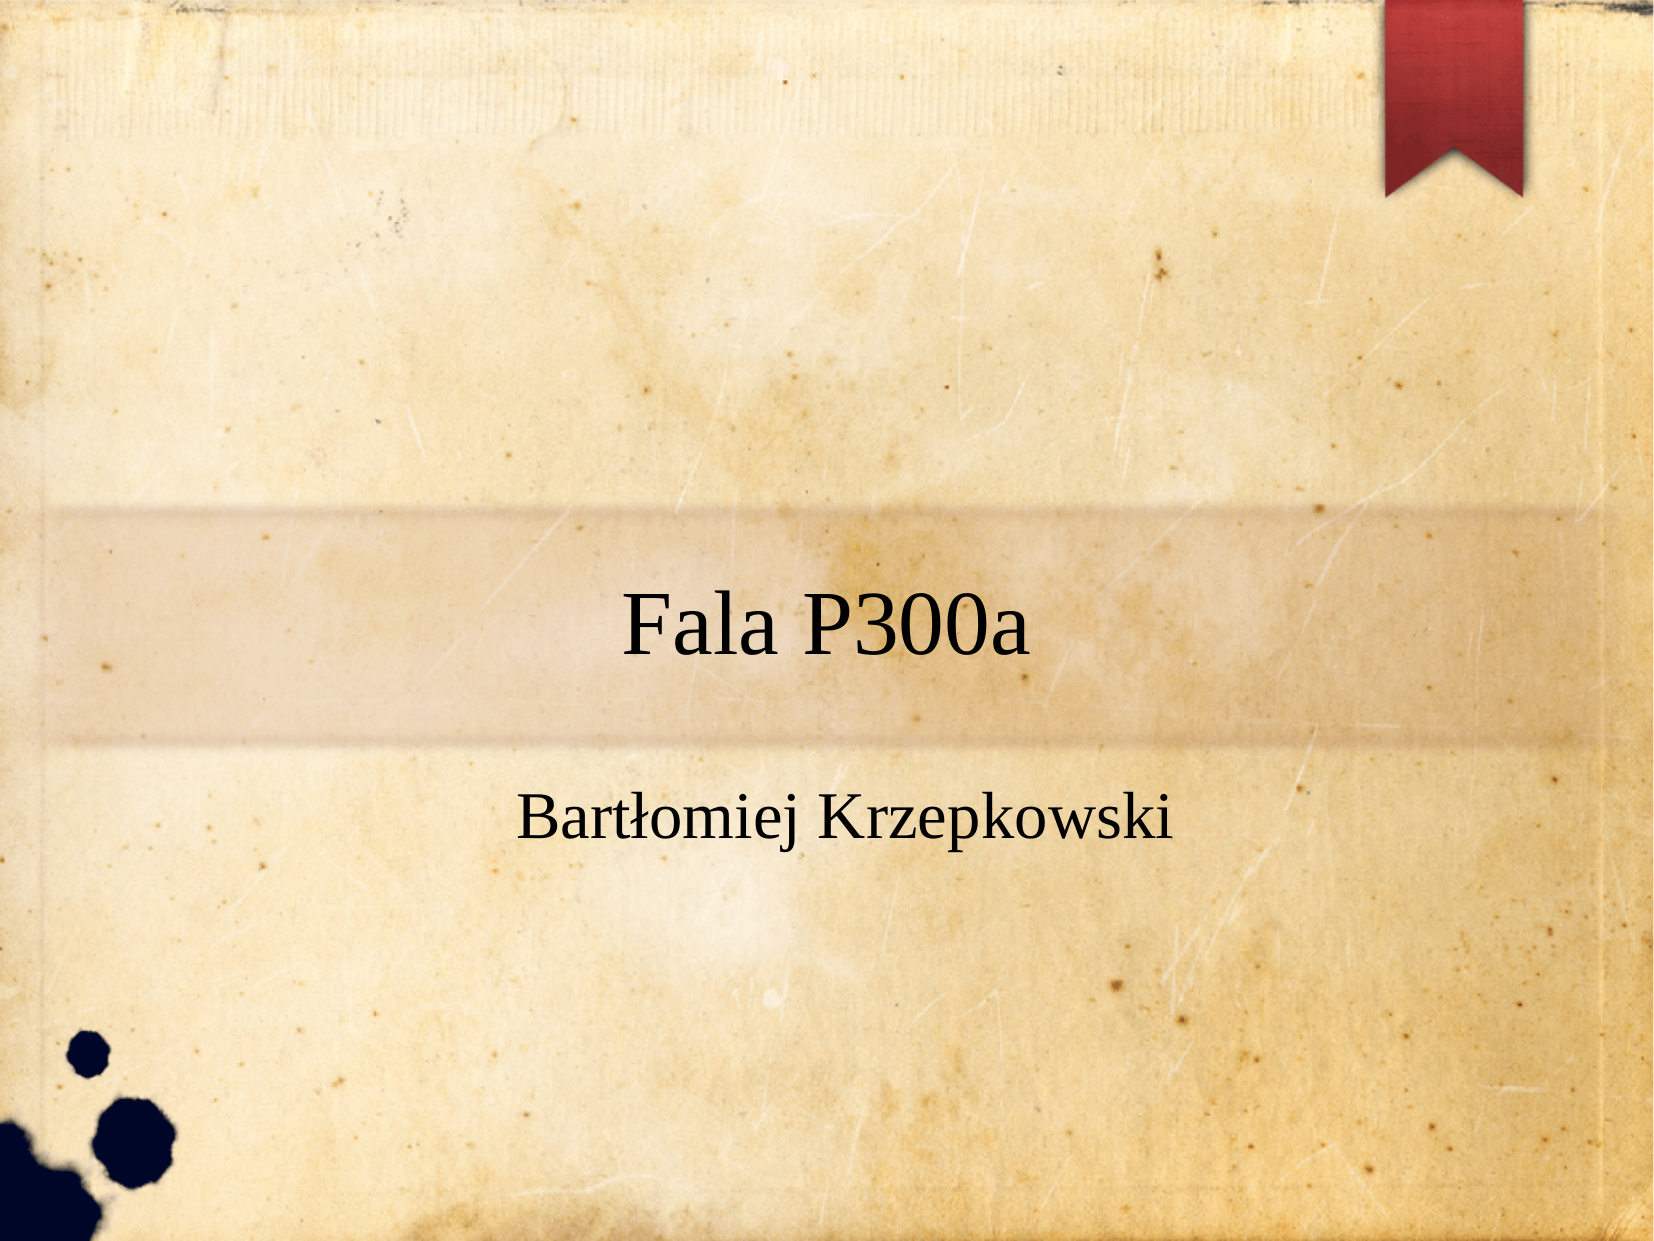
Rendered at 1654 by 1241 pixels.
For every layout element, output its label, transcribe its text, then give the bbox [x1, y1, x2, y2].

picture [0, 0, 1654, 1241]
list Bartłomiej Krzepkowski [82, 779, 1538, 1205]
title Fala P300a [82, 519, 1571, 727]
